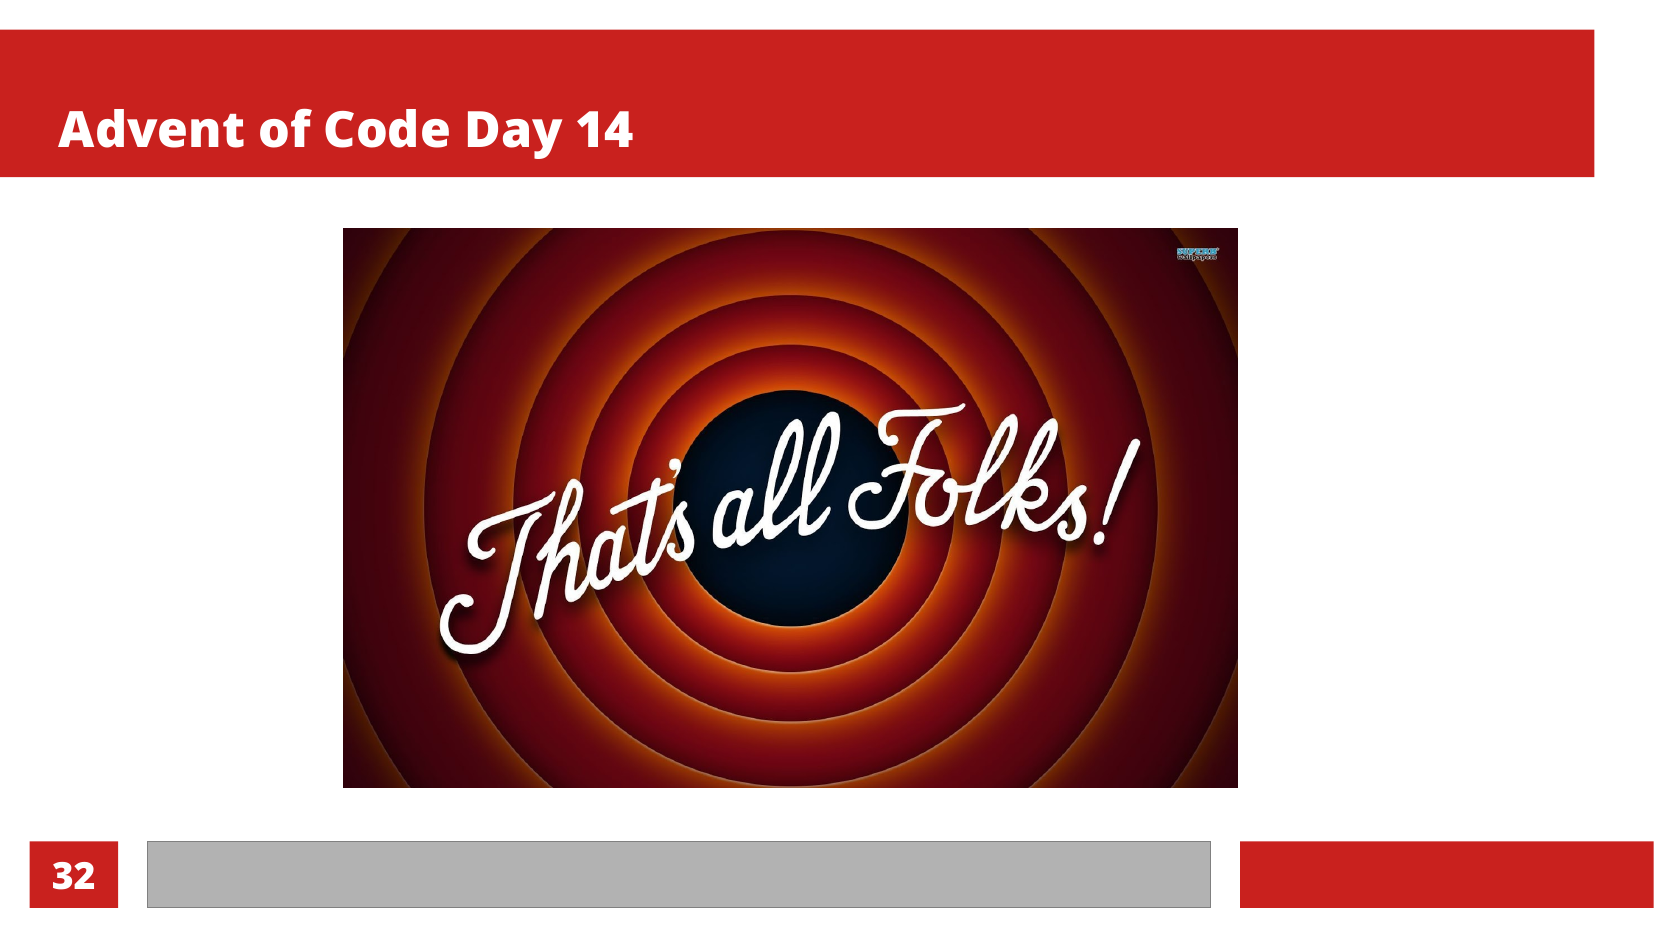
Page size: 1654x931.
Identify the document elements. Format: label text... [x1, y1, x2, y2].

picture [343, 228, 1238, 788]
title Advent of Code Day 14 [59, 44, 1595, 163]
